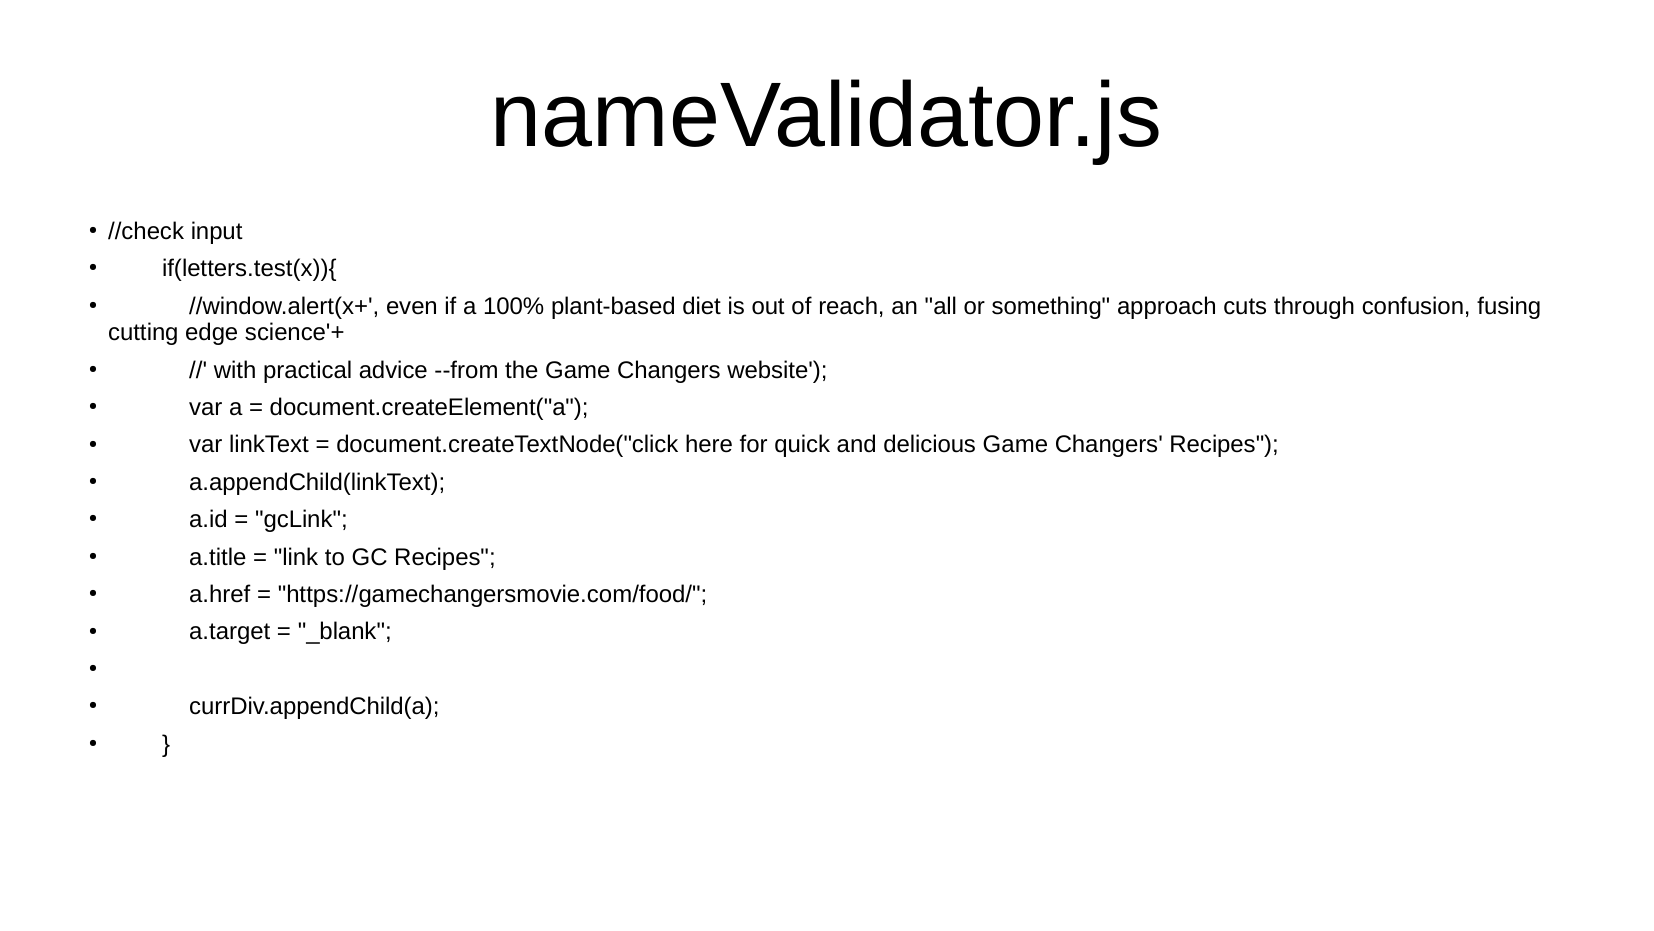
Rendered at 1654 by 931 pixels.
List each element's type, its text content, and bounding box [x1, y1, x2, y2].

title nameValidator.js [82, 37, 1571, 193]
list //check input if(letters.test(x)){ //window.alert(x+', even if a 100% plant-based diet is out of reach, an "all or something" approach cuts through confusion, fusing cutting edge science'+ //' with practical advice --from the Game Changers website'); var a = document.createElement("a"); var linkText = document.createTextNode("click here for quick and delicious Game Changers' Recipes"); a.appendChild(linkText); a.id = "gcLink"; a.title = "link to GC Recipes"; a.href = "https://gamechangersmovie.com/food/"; a.target = "_blank"; currDiv.appendChild(a); } [82, 217, 1571, 758]
